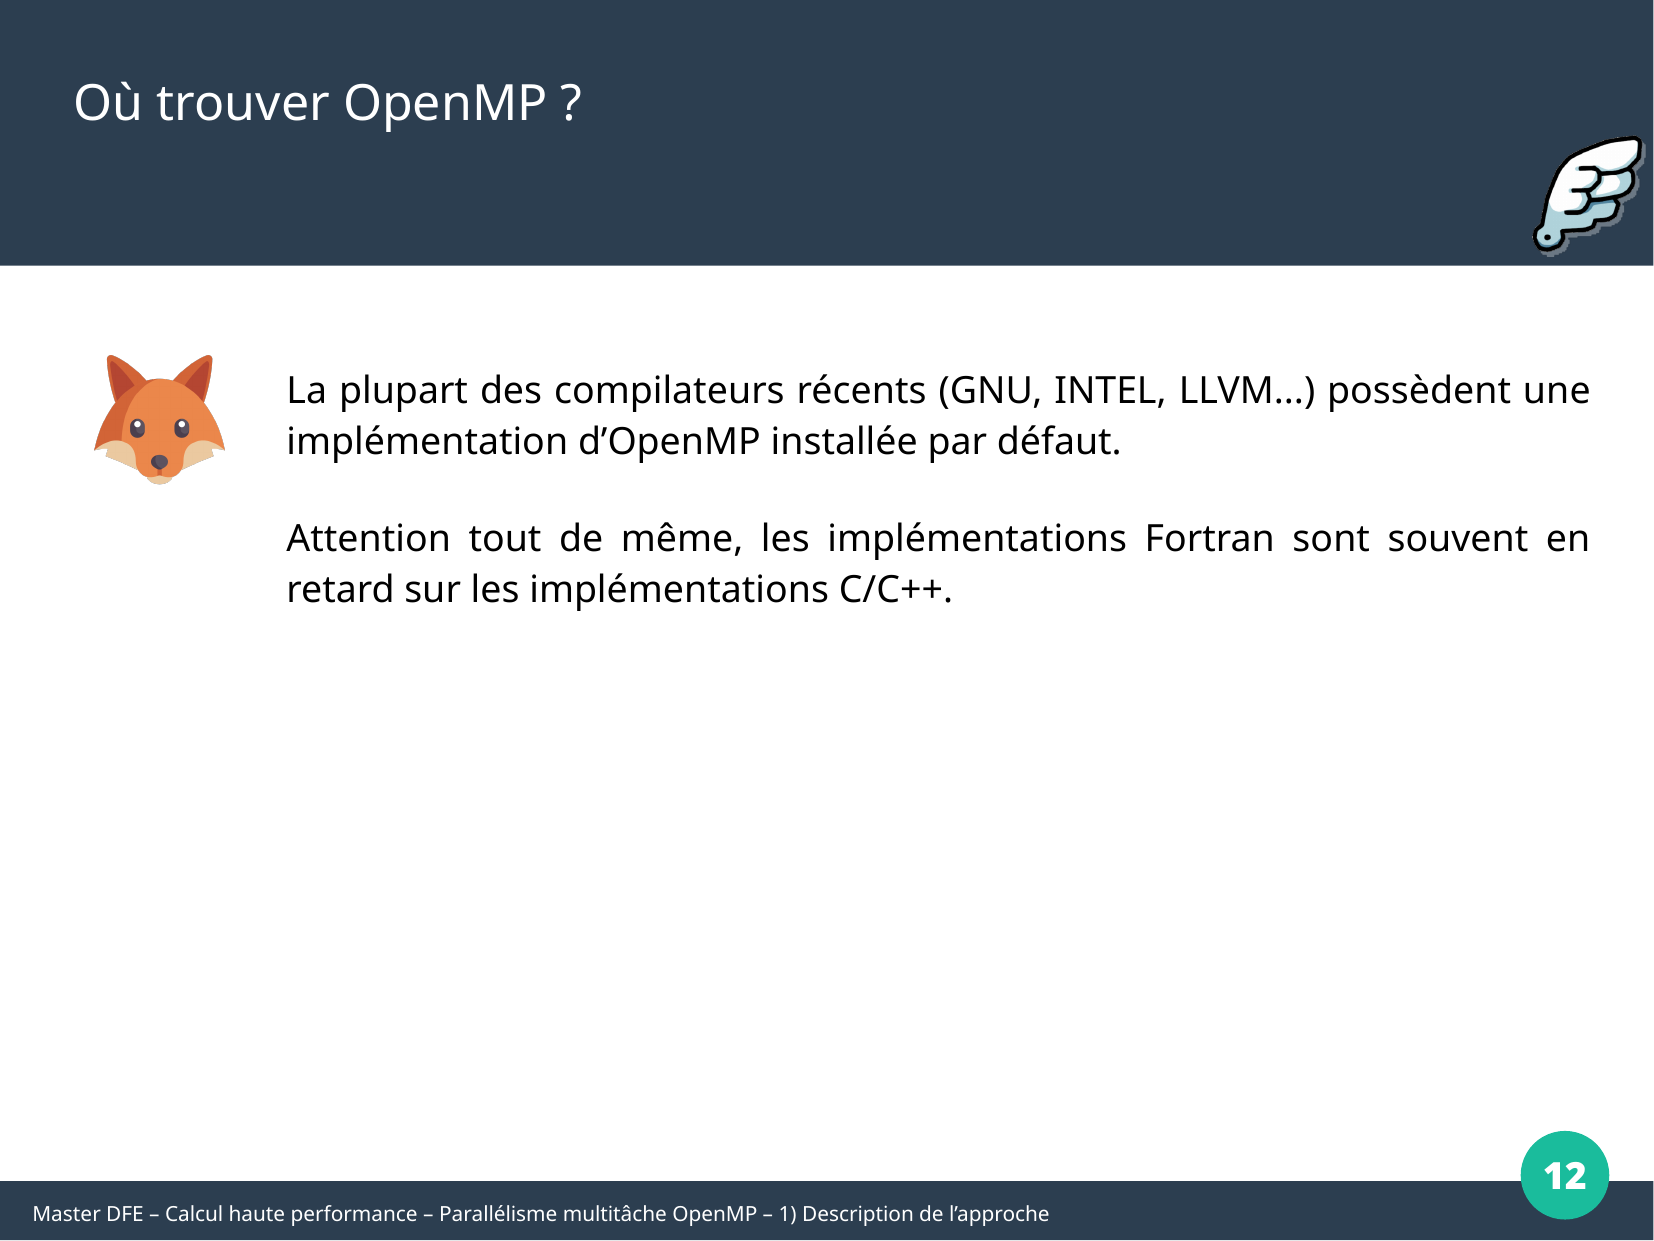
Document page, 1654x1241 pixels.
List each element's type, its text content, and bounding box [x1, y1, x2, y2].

picture [1529, 134, 1646, 253]
text_box Master DFE – Calcul haute performance – Parallélisme multitâche OpenMP – 1) Description de l’approche [17, 1191, 1436, 1235]
text_box Où trouver OpenMP ? [59, 59, 1477, 142]
picture [94, 354, 225, 485]
text_box Attention tout de même, les implémentations Fortran sont souvent en retard sur les implémentations C/C++. [271, 503, 1607, 632]
text_box La plupart des compilateurs récents (GNU, INTEL, LLVM...) possèdent une implémentation d’OpenMP installée par défaut. [271, 356, 1607, 485]
